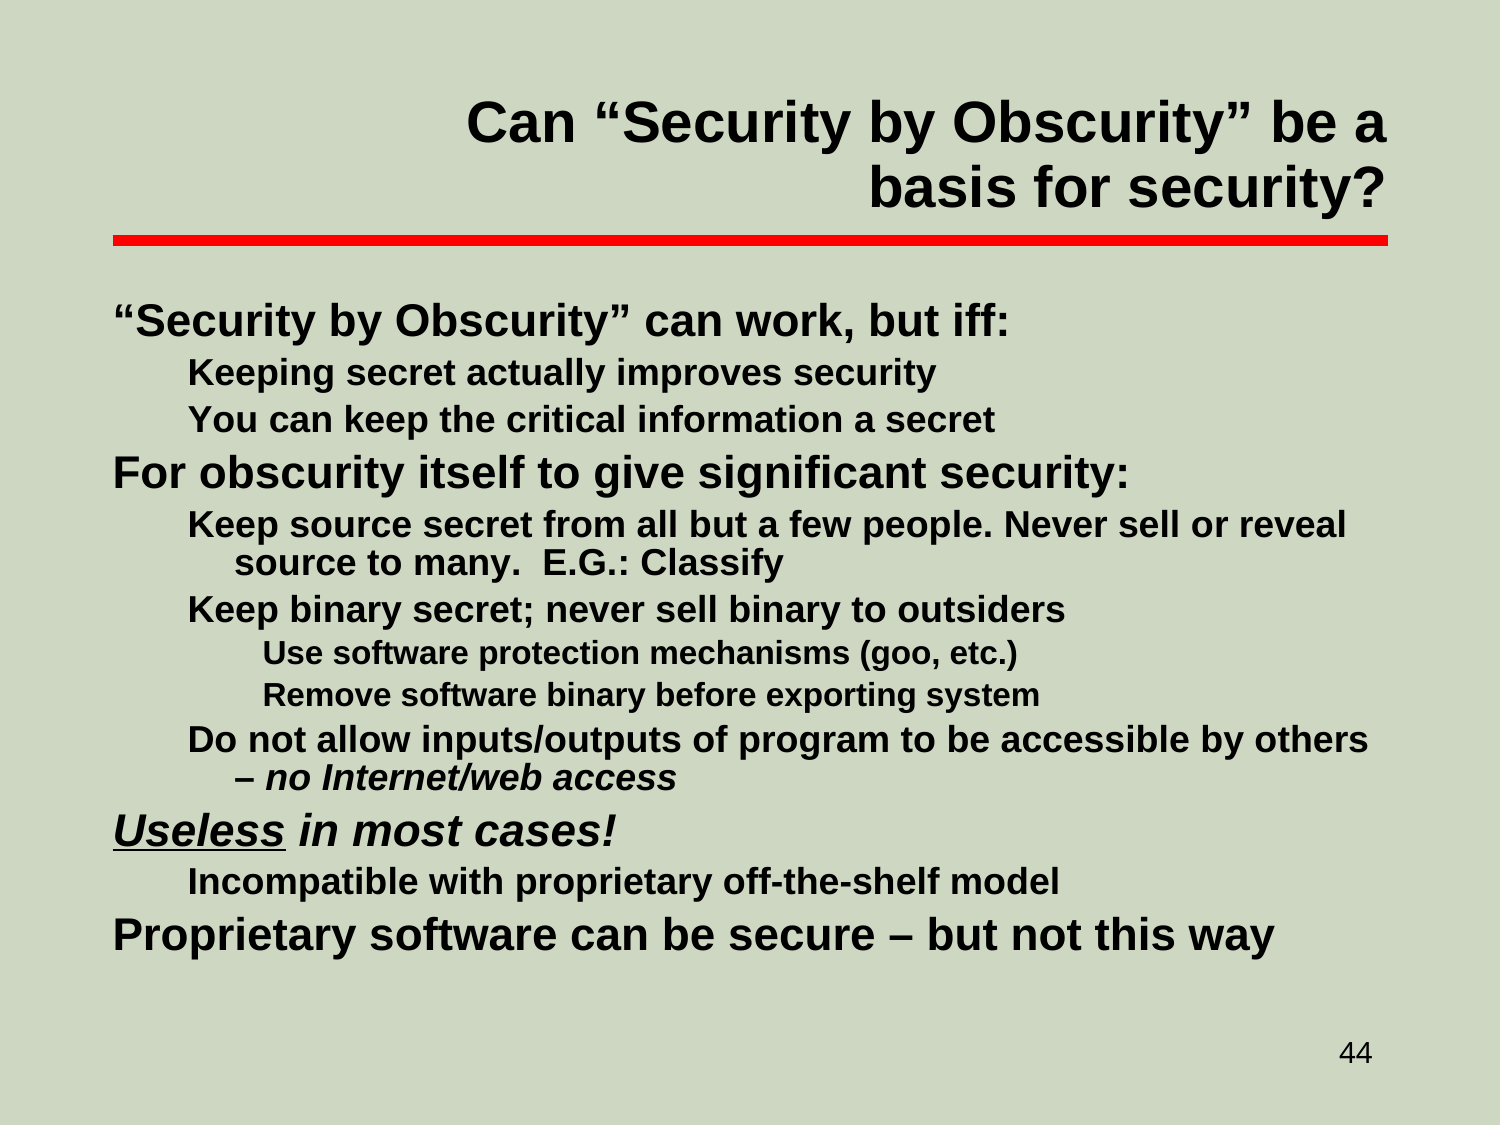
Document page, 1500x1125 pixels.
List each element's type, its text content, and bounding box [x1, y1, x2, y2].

title Can “Security by Obscurity” be a basis for security? [337, 79, 1388, 230]
list “Security by Obscurity” can work, but iff: Keeping secret actually improves security You can keep the critical information a secret For obscurity itself to give significant security: Keep source secret from all but a few people. Never sell or reveal source to many. E.G.: Classify Keep binary secret; never sell binary to outsiders Use software protection mechanisms (goo, etc.) Remove software binary before exporting system Do not allow inputs/outputs of program to be accessible by others – no Internet/web access Useless in most cases! Incompatible with proprietary off-the-shelf model Proprietary software can be secure – but not this way [112, 299, 1388, 1001]
